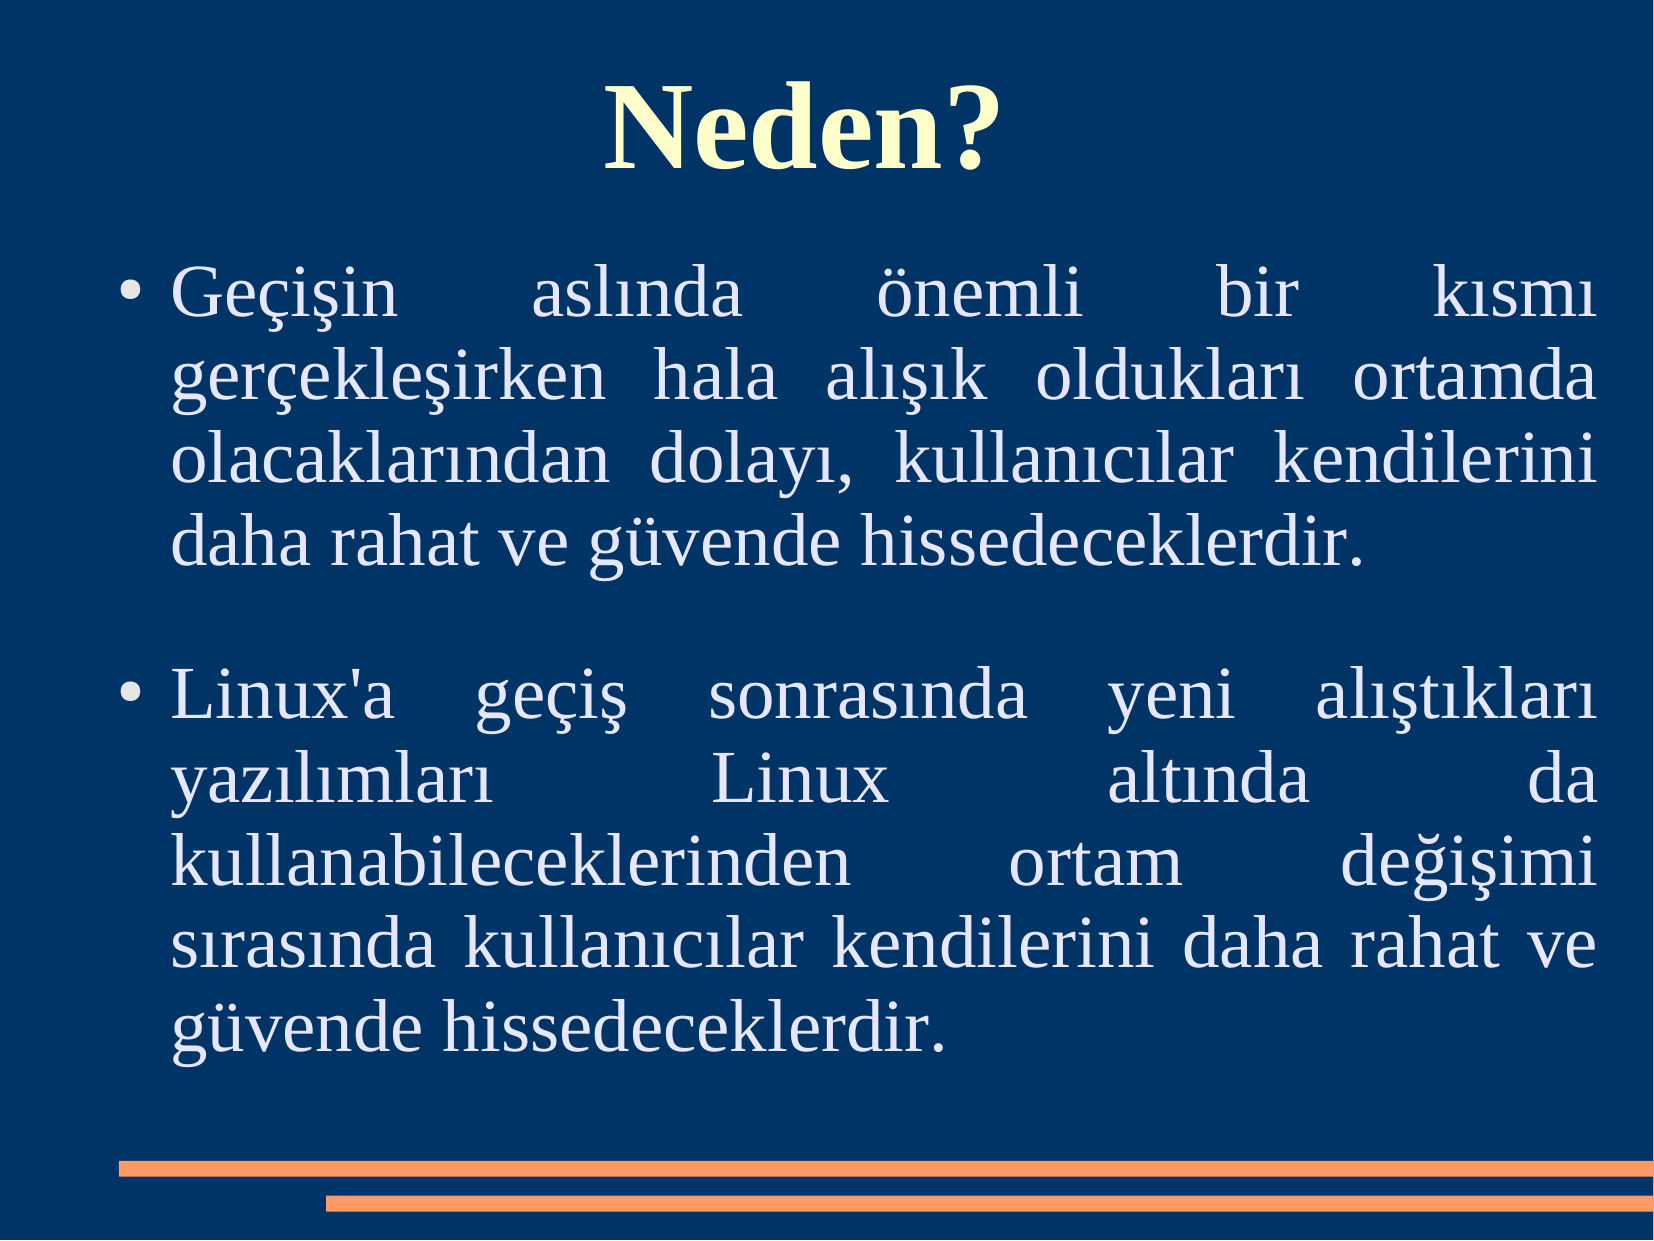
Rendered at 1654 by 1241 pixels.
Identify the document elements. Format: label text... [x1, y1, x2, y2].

list Geçişin aslında önemli bir kısmı gerçekleşirken hala alışık oldukları ortamda olacaklarından dolayı, kullanıcılar kendilerini daha rahat ve güvende hissedeceklerdir. Linux'a geçiş sonrasında yeni alıştıkları yazılımları Linux altında da kullanabileceklerinden ortam değişimi sırasında kullanıcılar kendilerini daha rahat ve güvende hissedeceklerdir. [99, 249, 1600, 1068]
title Neden? [87, 22, 1522, 230]
